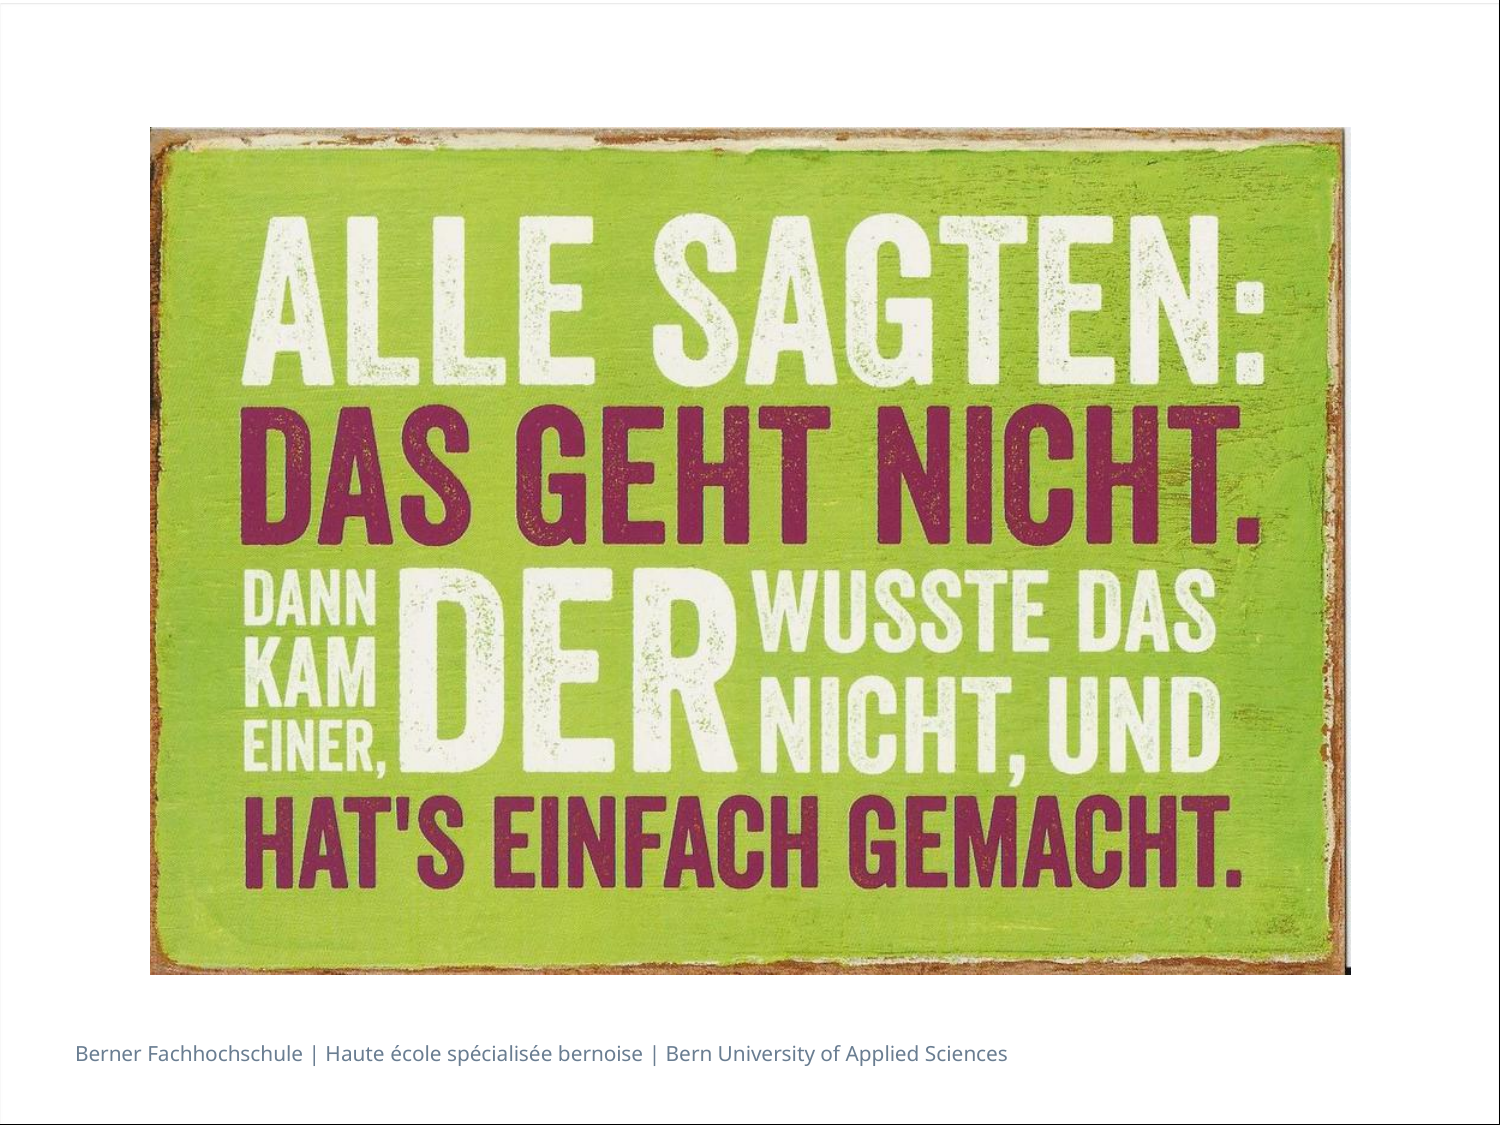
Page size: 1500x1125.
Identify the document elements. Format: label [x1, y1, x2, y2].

picture [150, 127, 1351, 976]
